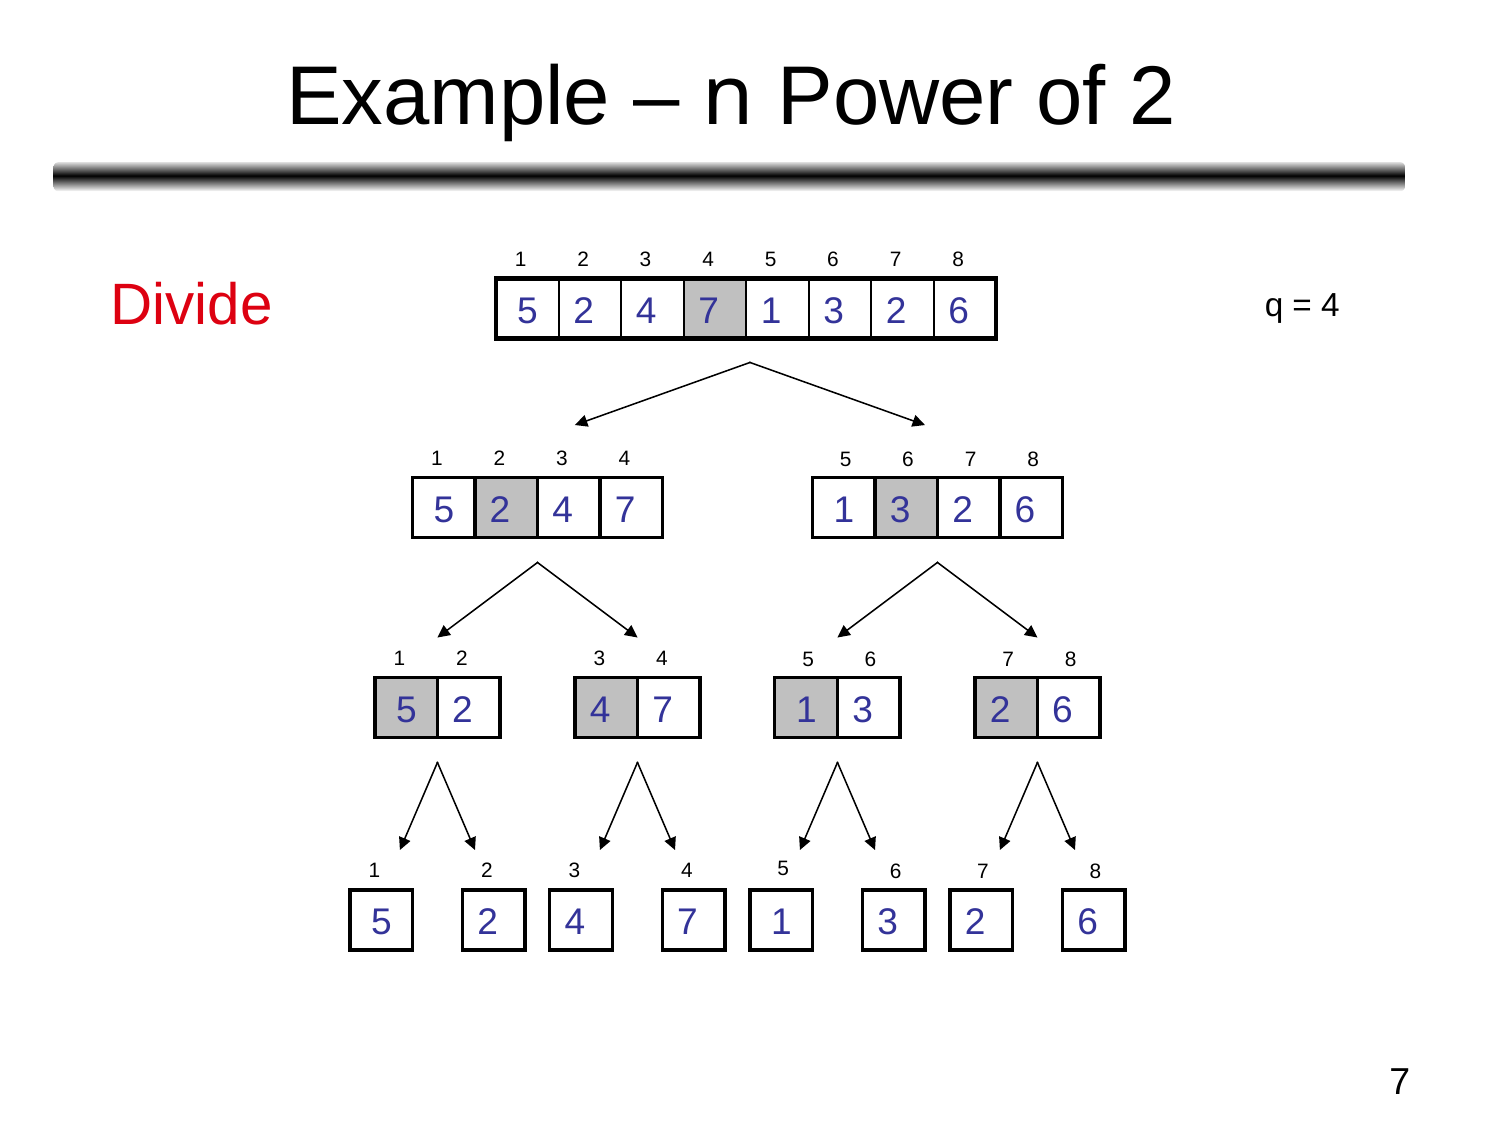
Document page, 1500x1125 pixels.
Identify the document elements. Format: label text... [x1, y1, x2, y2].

text_box 5 [350, 890, 413, 950]
text_box 2 [560, 281, 620, 336]
text_box 2 [975, 677, 1038, 738]
text_box 8 [1049, 637, 1088, 677]
text_box 5 [824, 437, 863, 477]
text_box 7 [949, 437, 988, 477]
text_box 1 [416, 436, 454, 477]
text_box 7 [962, 849, 1000, 890]
text_box q = 4 [1249, 274, 1413, 331]
text_box 5 [375, 677, 438, 738]
text_box 4 [538, 477, 601, 538]
text_box 1 [774, 677, 838, 738]
text_box 6 [1062, 890, 1126, 950]
text_box 2 [872, 281, 933, 336]
text_box 2 [938, 477, 1000, 538]
text_box 2 [562, 237, 601, 276]
text_box 1 [378, 636, 417, 677]
text_box 7 [601, 477, 663, 538]
text_box 3 [810, 281, 870, 336]
text_box 5 [749, 237, 788, 276]
text_box 6 [874, 849, 913, 890]
text_box Divide [95, 258, 288, 344]
text_box 1 [750, 890, 813, 950]
text_box 1 [353, 849, 392, 890]
text_box 3 [624, 237, 663, 276]
text_box 7 [874, 237, 913, 276]
text_box 3 [541, 436, 579, 477]
text_box 7 [638, 677, 700, 738]
text_box 1 [747, 281, 808, 336]
text_box 3 [875, 477, 938, 538]
text_box 7 [987, 637, 1026, 677]
text_box 8 [937, 237, 976, 276]
text_box 7 [685, 281, 745, 336]
text_box 4 [687, 237, 726, 276]
text_box 4 [575, 677, 638, 738]
text_box 4 [641, 636, 679, 677]
text_box 7 [662, 890, 725, 950]
text_box 5 [787, 637, 826, 677]
text_box 5 [412, 477, 475, 538]
text_box 5 [498, 281, 558, 336]
text_box 2 [466, 849, 504, 890]
text_box 4 [622, 281, 683, 336]
text_box 4 [603, 436, 642, 477]
text_box 3 [838, 677, 901, 738]
text_box 4 [549, 890, 613, 950]
text_box 6 [887, 437, 925, 477]
text_box 6 [812, 237, 850, 276]
text_box 6 [1038, 677, 1100, 738]
text_box 8 [1012, 437, 1051, 477]
text_box 3 [578, 636, 617, 677]
text_box 8 [1074, 849, 1113, 890]
text_box 1 [812, 477, 875, 538]
text_box 2 [441, 636, 479, 677]
text_box 2 [478, 436, 517, 477]
text_box 2 [462, 890, 526, 950]
text_box 6 [1000, 477, 1063, 538]
text_box 3 [553, 849, 592, 890]
text_box 6 [935, 281, 994, 336]
text_box 5 [762, 847, 801, 888]
text_box 2 [438, 677, 500, 738]
title Example – n Power of 2 [55, 16, 1406, 166]
text_box 3 [862, 890, 925, 950]
text_box 4 [666, 849, 704, 890]
text_box 1 [499, 237, 538, 276]
text_box 2 [475, 477, 538, 538]
text_box 6 [849, 637, 888, 677]
text_box 2 [950, 890, 1013, 950]
